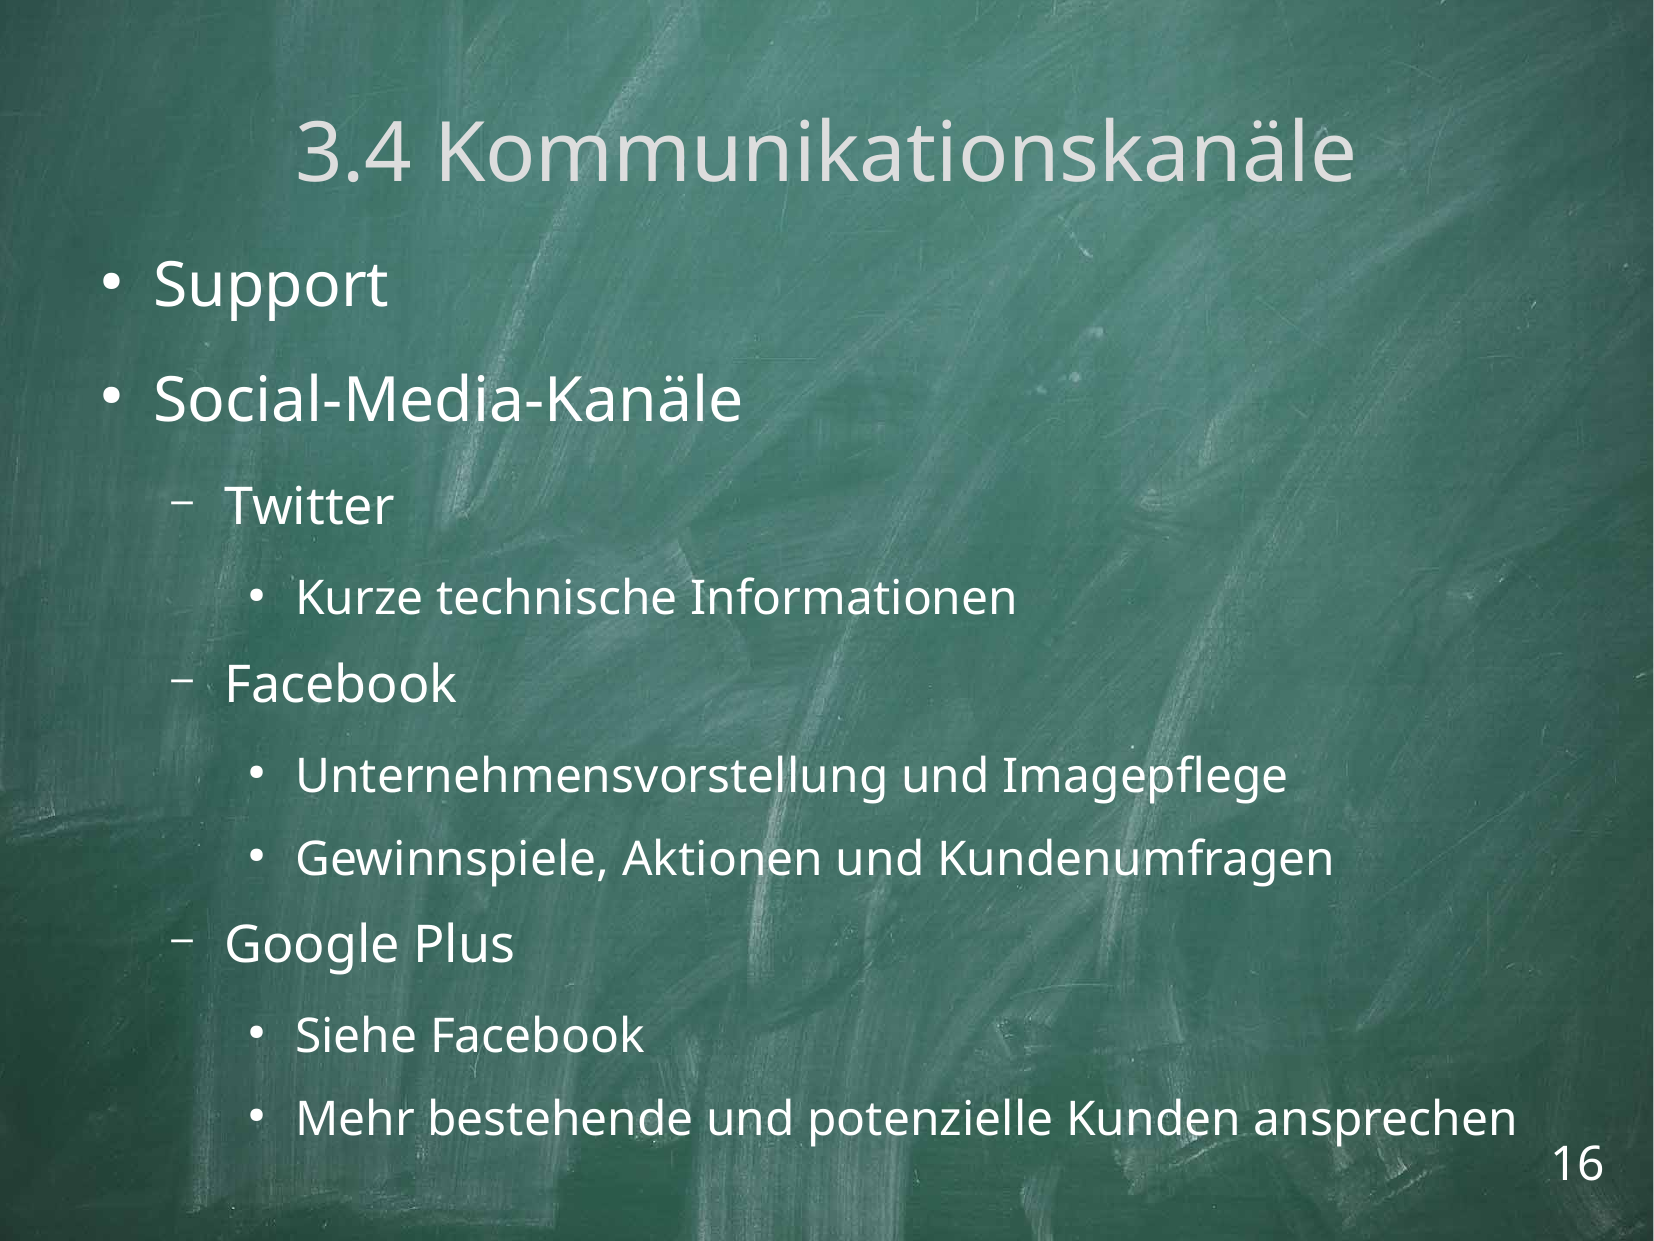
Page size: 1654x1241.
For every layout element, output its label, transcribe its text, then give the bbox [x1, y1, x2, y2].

list Support Social-Media-Kanäle Twitter Kurze technische Informationen Facebook Unternehmensvorstellung und Imagepflege Gewinnspiele, Aktionen und Kundenumfragen Google Plus Siehe Facebook Mehr bestehende und potenzielle Kunden ansprechen [82, 240, 1571, 960]
text_box 16 [1535, 1122, 1654, 1200]
title 3.4 Kommunikationskanäle [250, 47, 1403, 240]
picture [0, 0, 1654, 1241]
